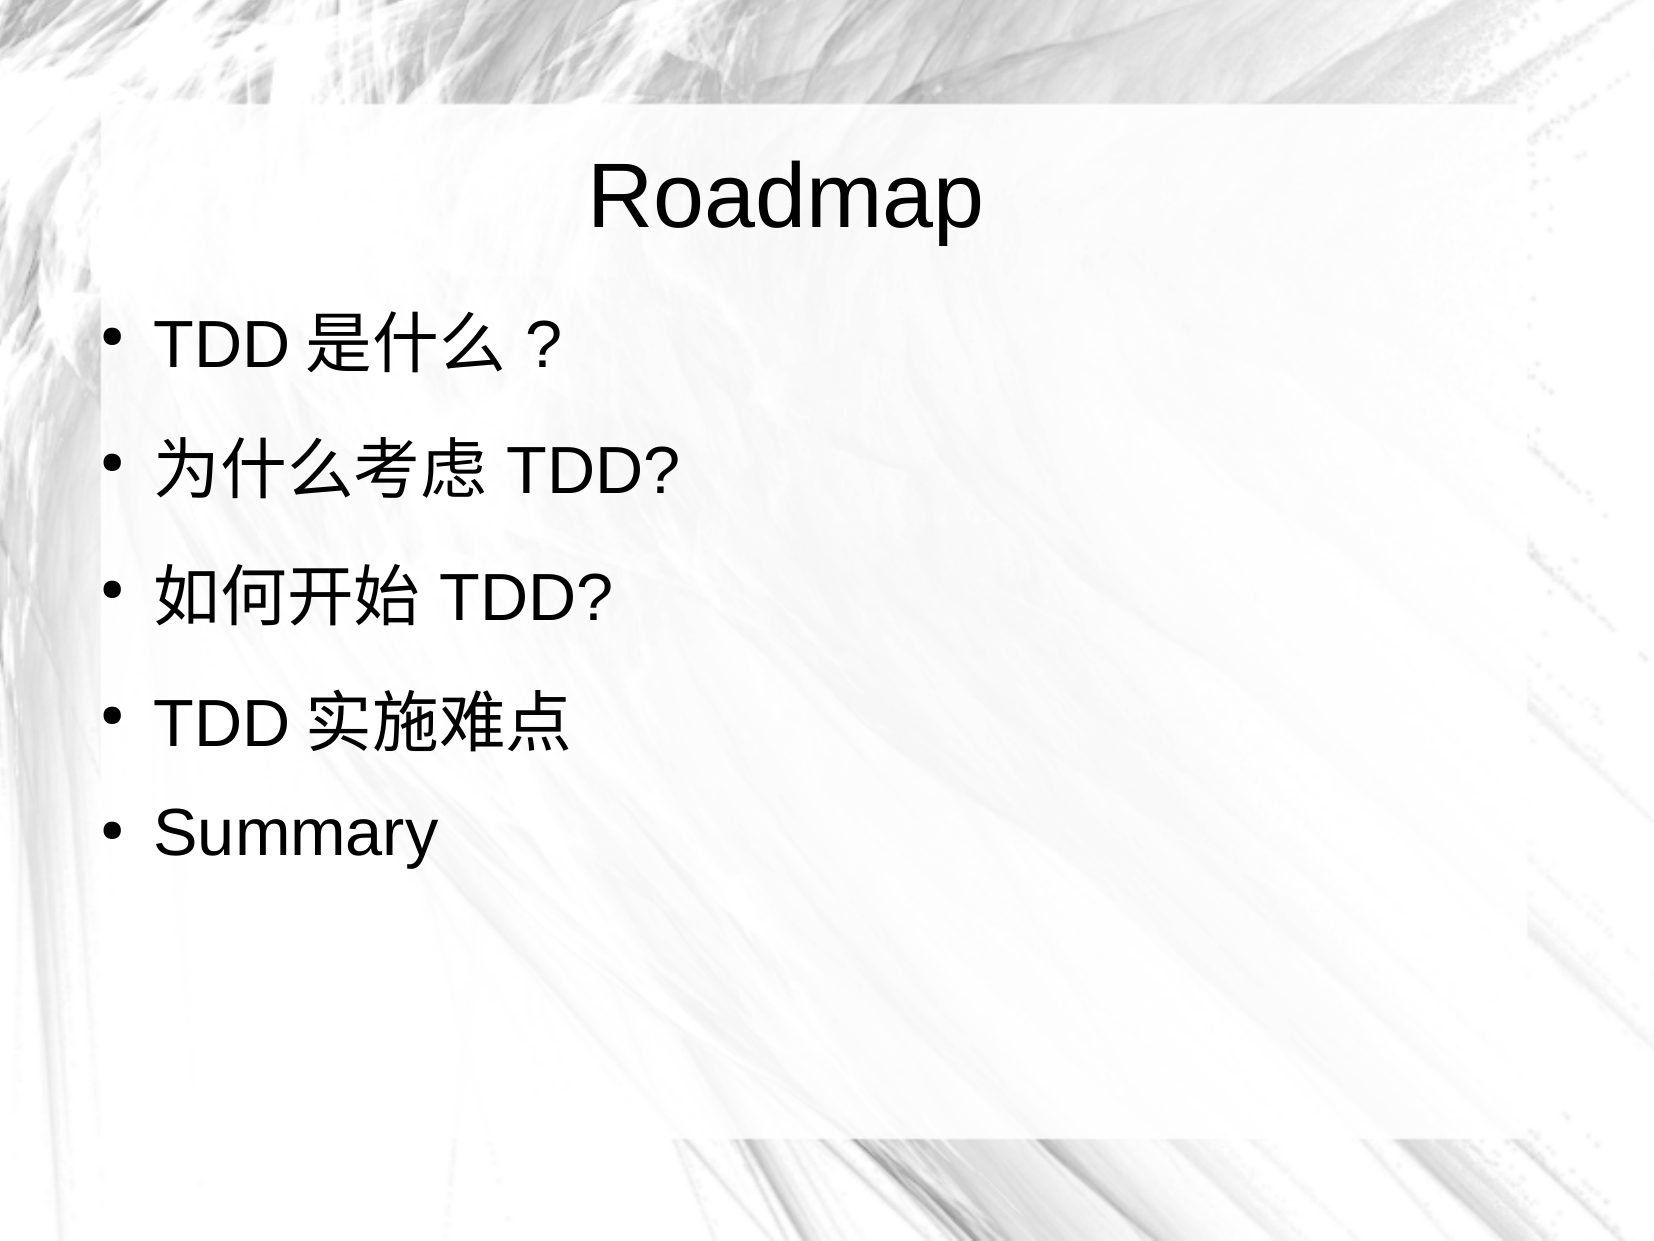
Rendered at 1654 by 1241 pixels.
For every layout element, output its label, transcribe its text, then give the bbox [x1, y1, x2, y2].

title Roadmap [118, 112, 1506, 281]
picture [0, 0, 1654, 1241]
list TDD是什么? 为什么考虑TDD? 如何开始TDD? TDD实施难点 Summary [82, 290, 1538, 1156]
